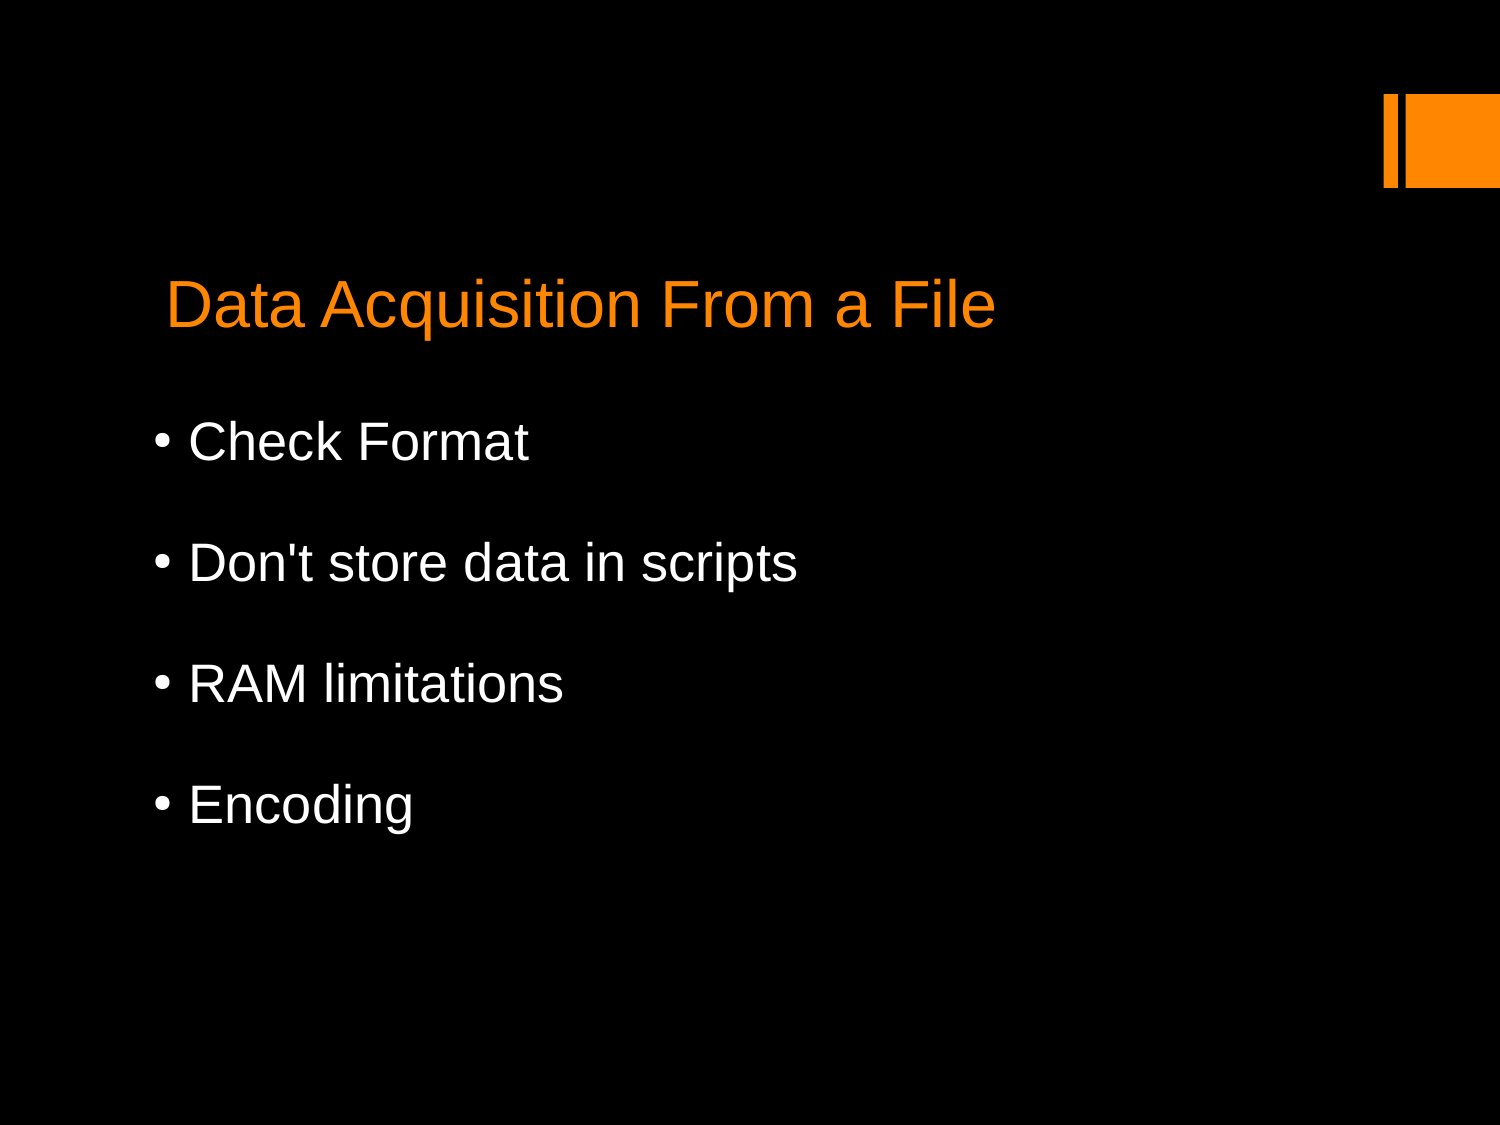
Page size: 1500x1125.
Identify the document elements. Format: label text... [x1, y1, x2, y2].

text_box Check Format Don't store data in scripts RAM limitations Encoding [138, 404, 1314, 970]
title Data Acquisition From a File [150, 253, 1351, 443]
